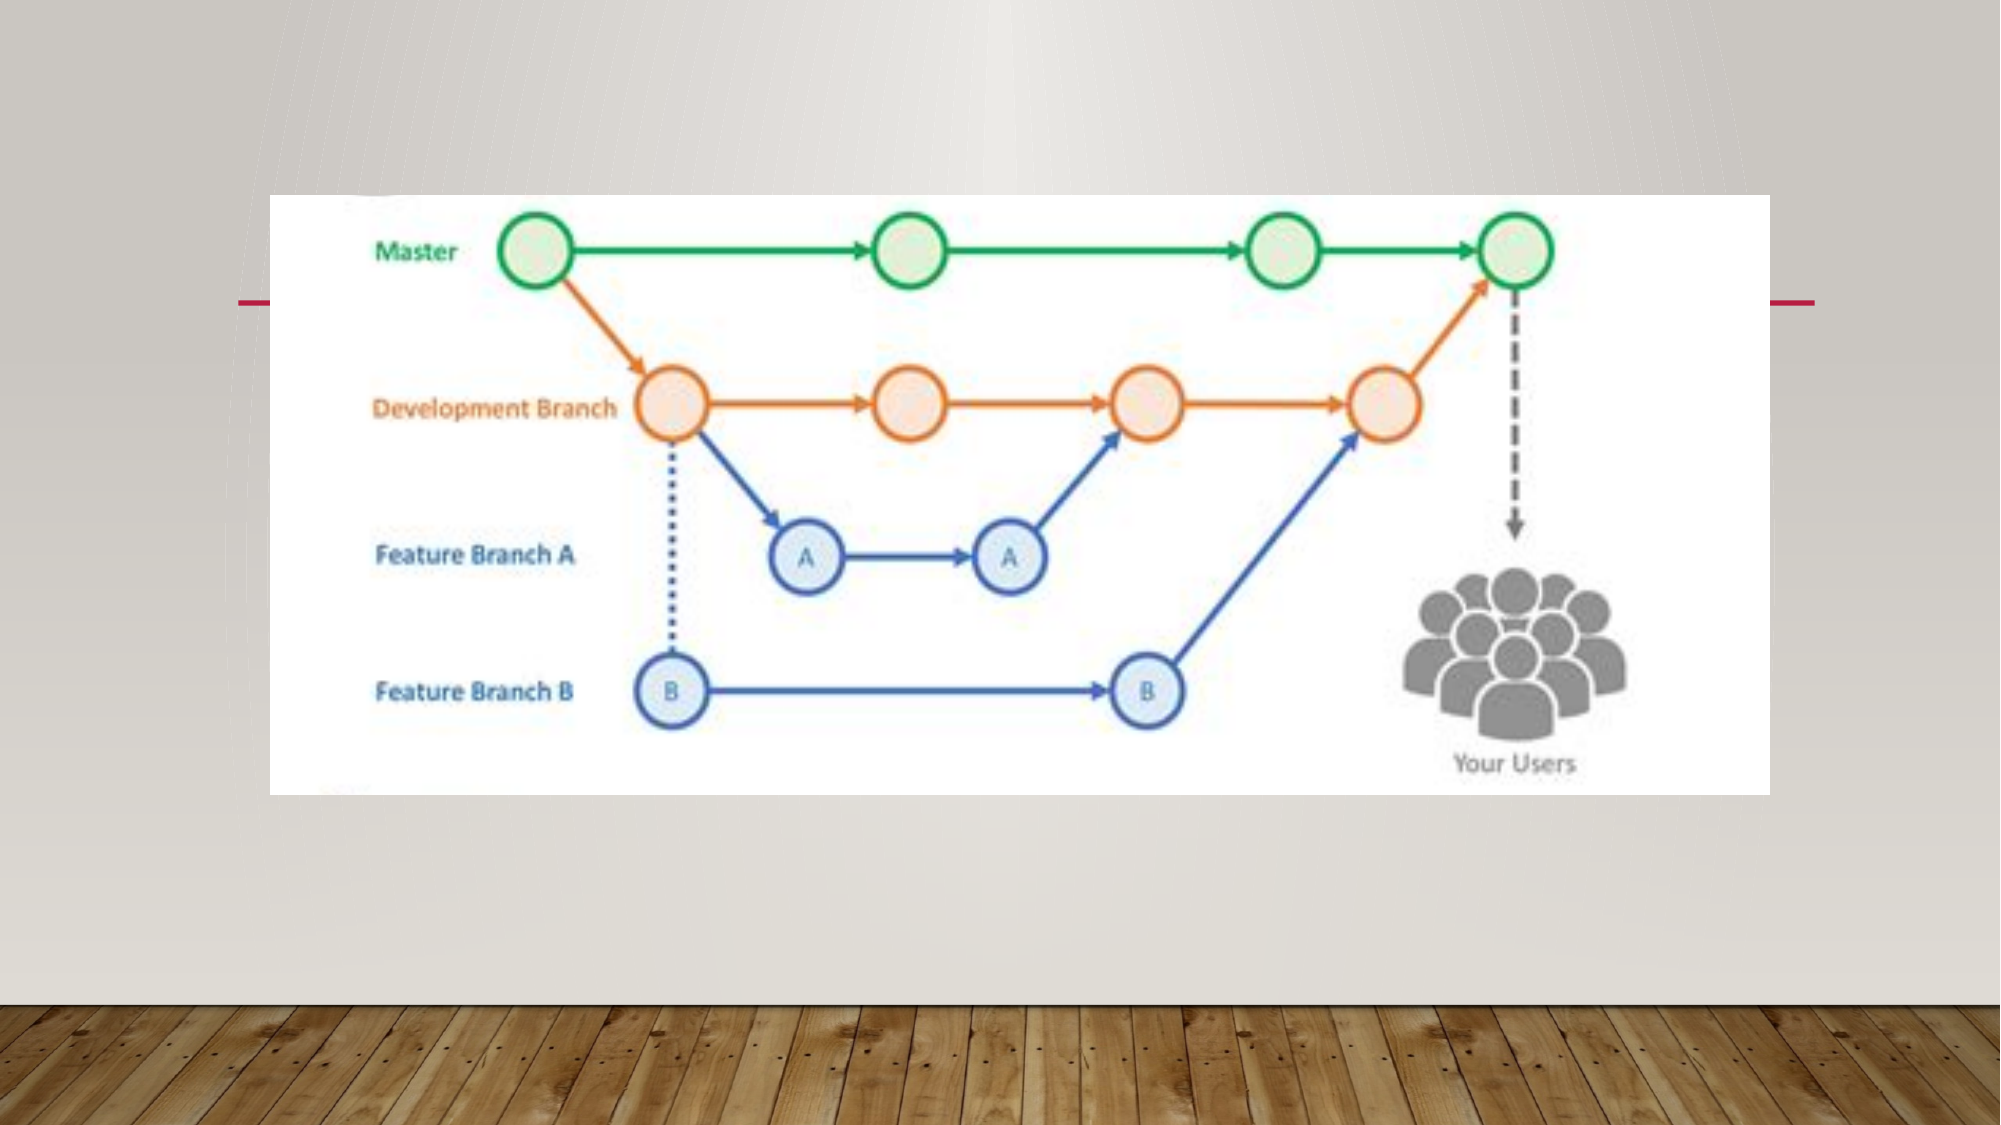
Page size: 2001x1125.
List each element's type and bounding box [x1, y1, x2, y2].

picture [0, 1005, 2000, 1125]
picture [270, 195, 1771, 795]
